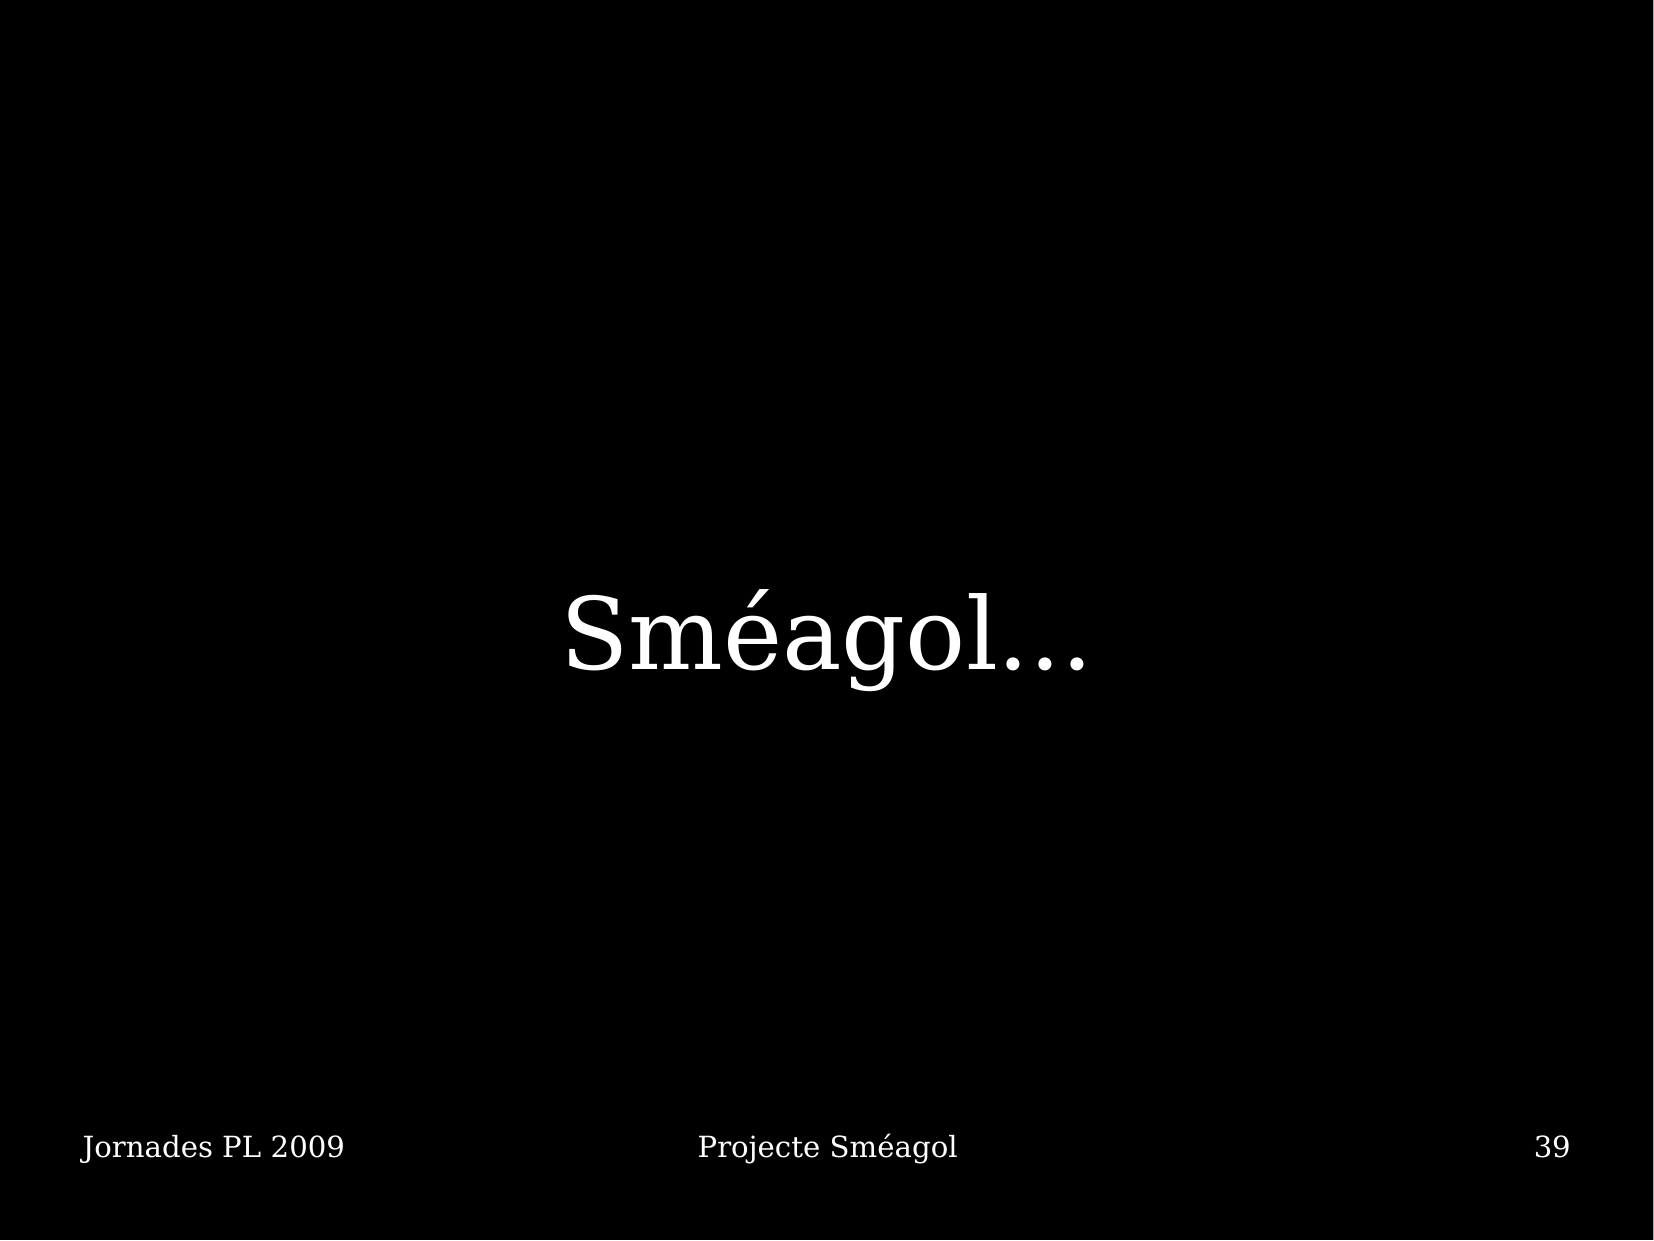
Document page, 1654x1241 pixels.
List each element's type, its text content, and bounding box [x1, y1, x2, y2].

title Sméagol... [59, 529, 1595, 711]
